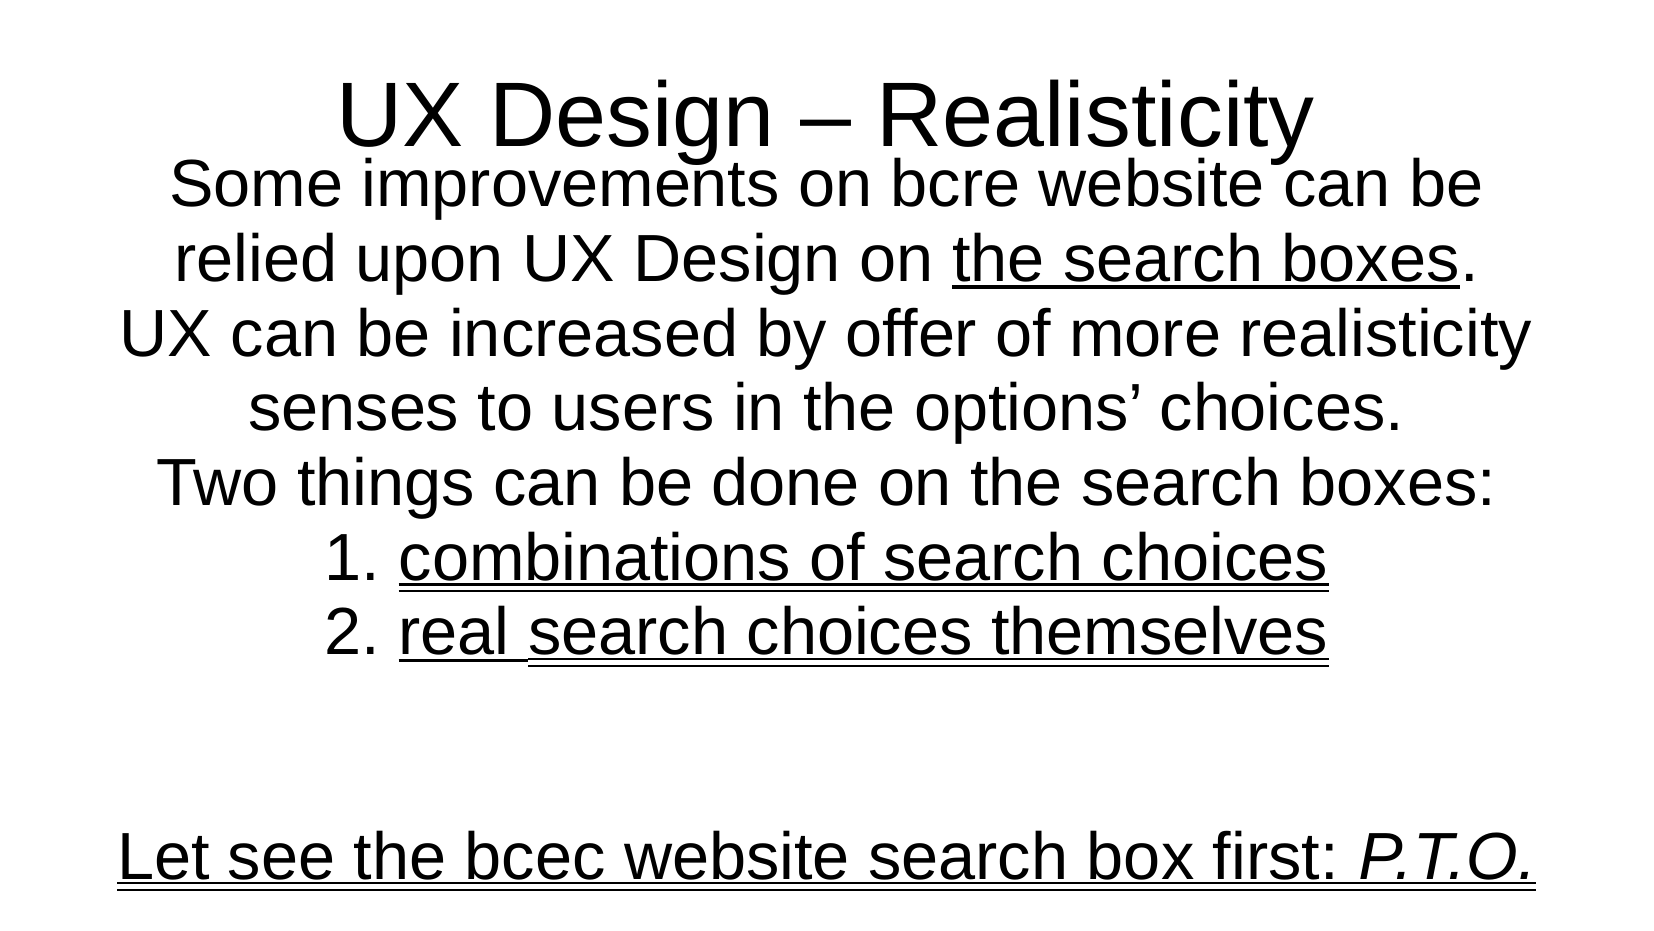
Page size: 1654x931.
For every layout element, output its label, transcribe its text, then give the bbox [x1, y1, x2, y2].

title UX Design – Realisticity [82, 37, 1571, 145]
subtitle Some improvements on bcre website can be relied upon UX Design on the search boxes. UX can be increased by offer of more realisticity senses to users in the options’ choices. Two things can be done on the search boxes: 1. combinations of search choices 2. real search choices themselves Let see the bcec website search box first: P.T.O. [82, 145, 1571, 894]
